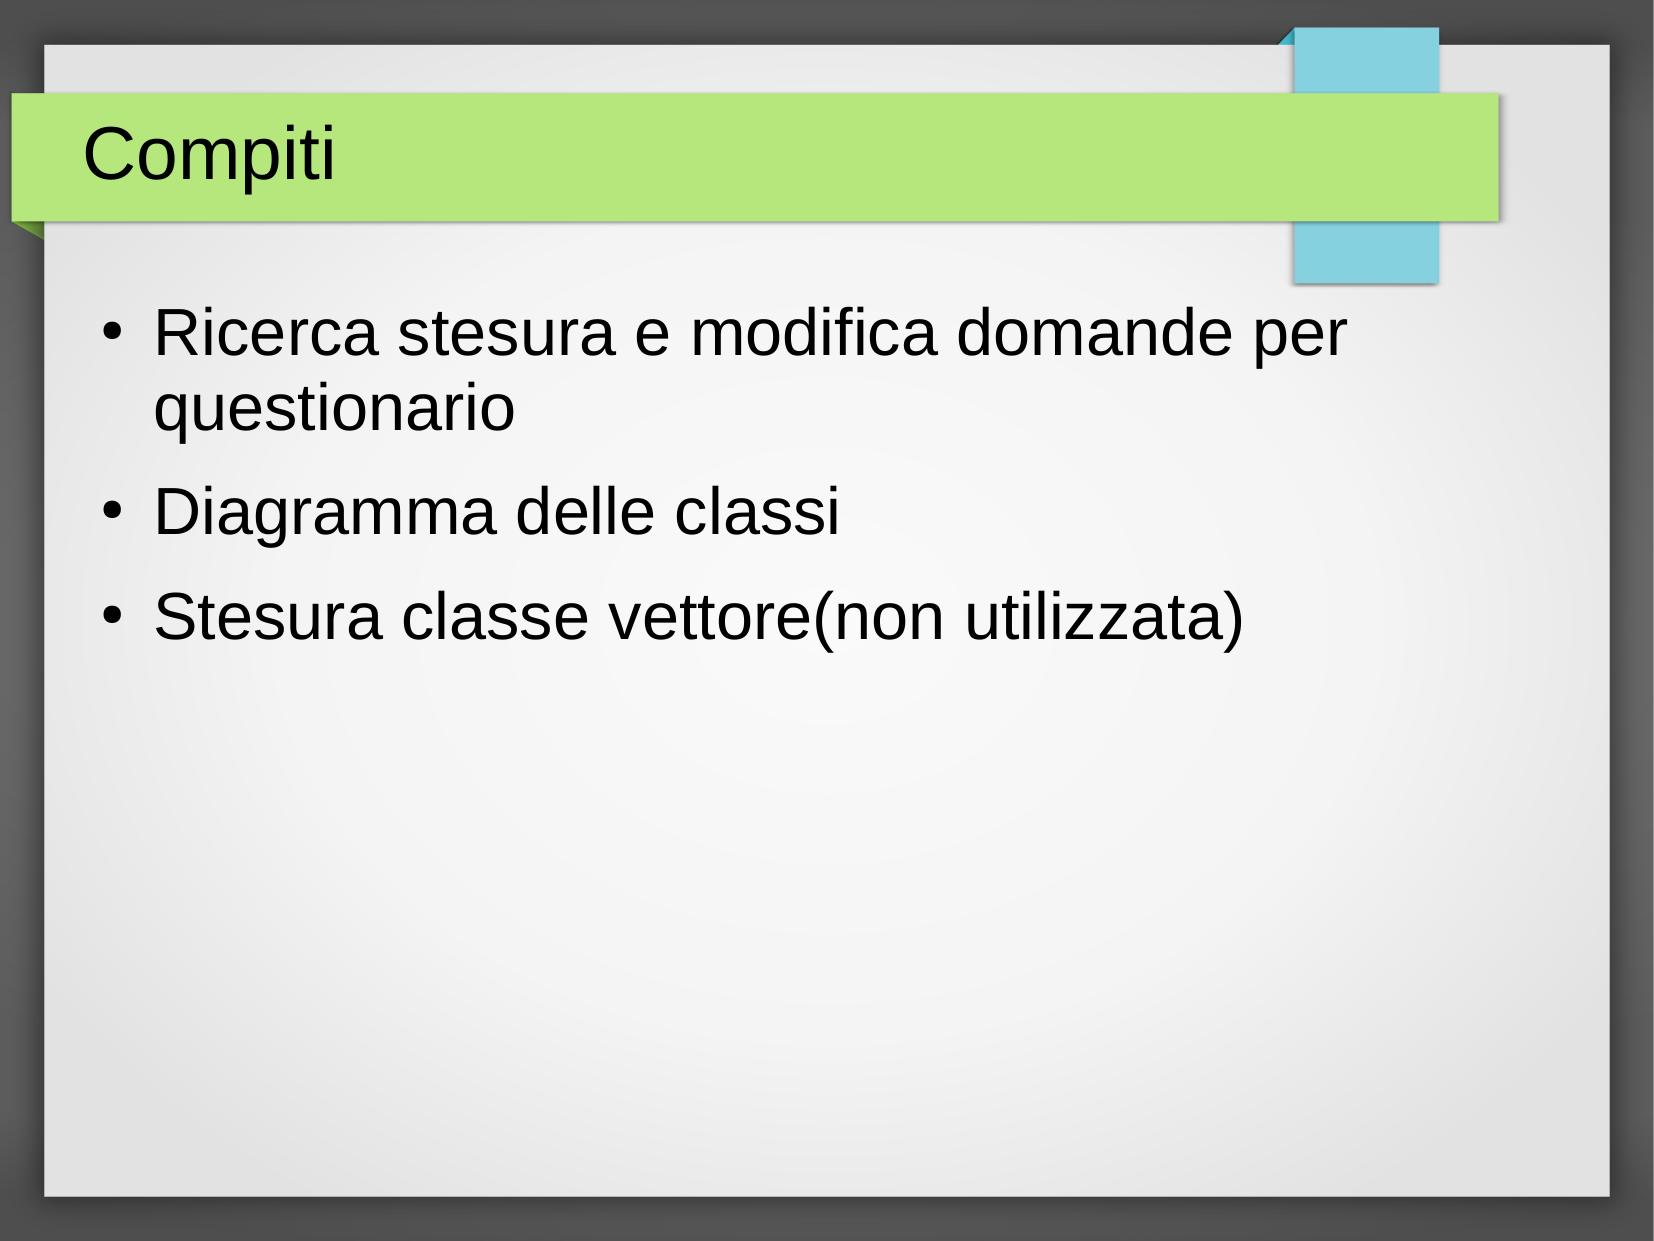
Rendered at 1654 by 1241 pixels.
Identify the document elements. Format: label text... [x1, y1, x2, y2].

list Ricerca stesura e modifica domande per questionario Diagramma delle classi Stesura classe vettore(non utilizzata) [82, 295, 1571, 1015]
title Compiti [82, 94, 1264, 213]
picture [0, 0, 1654, 1241]
